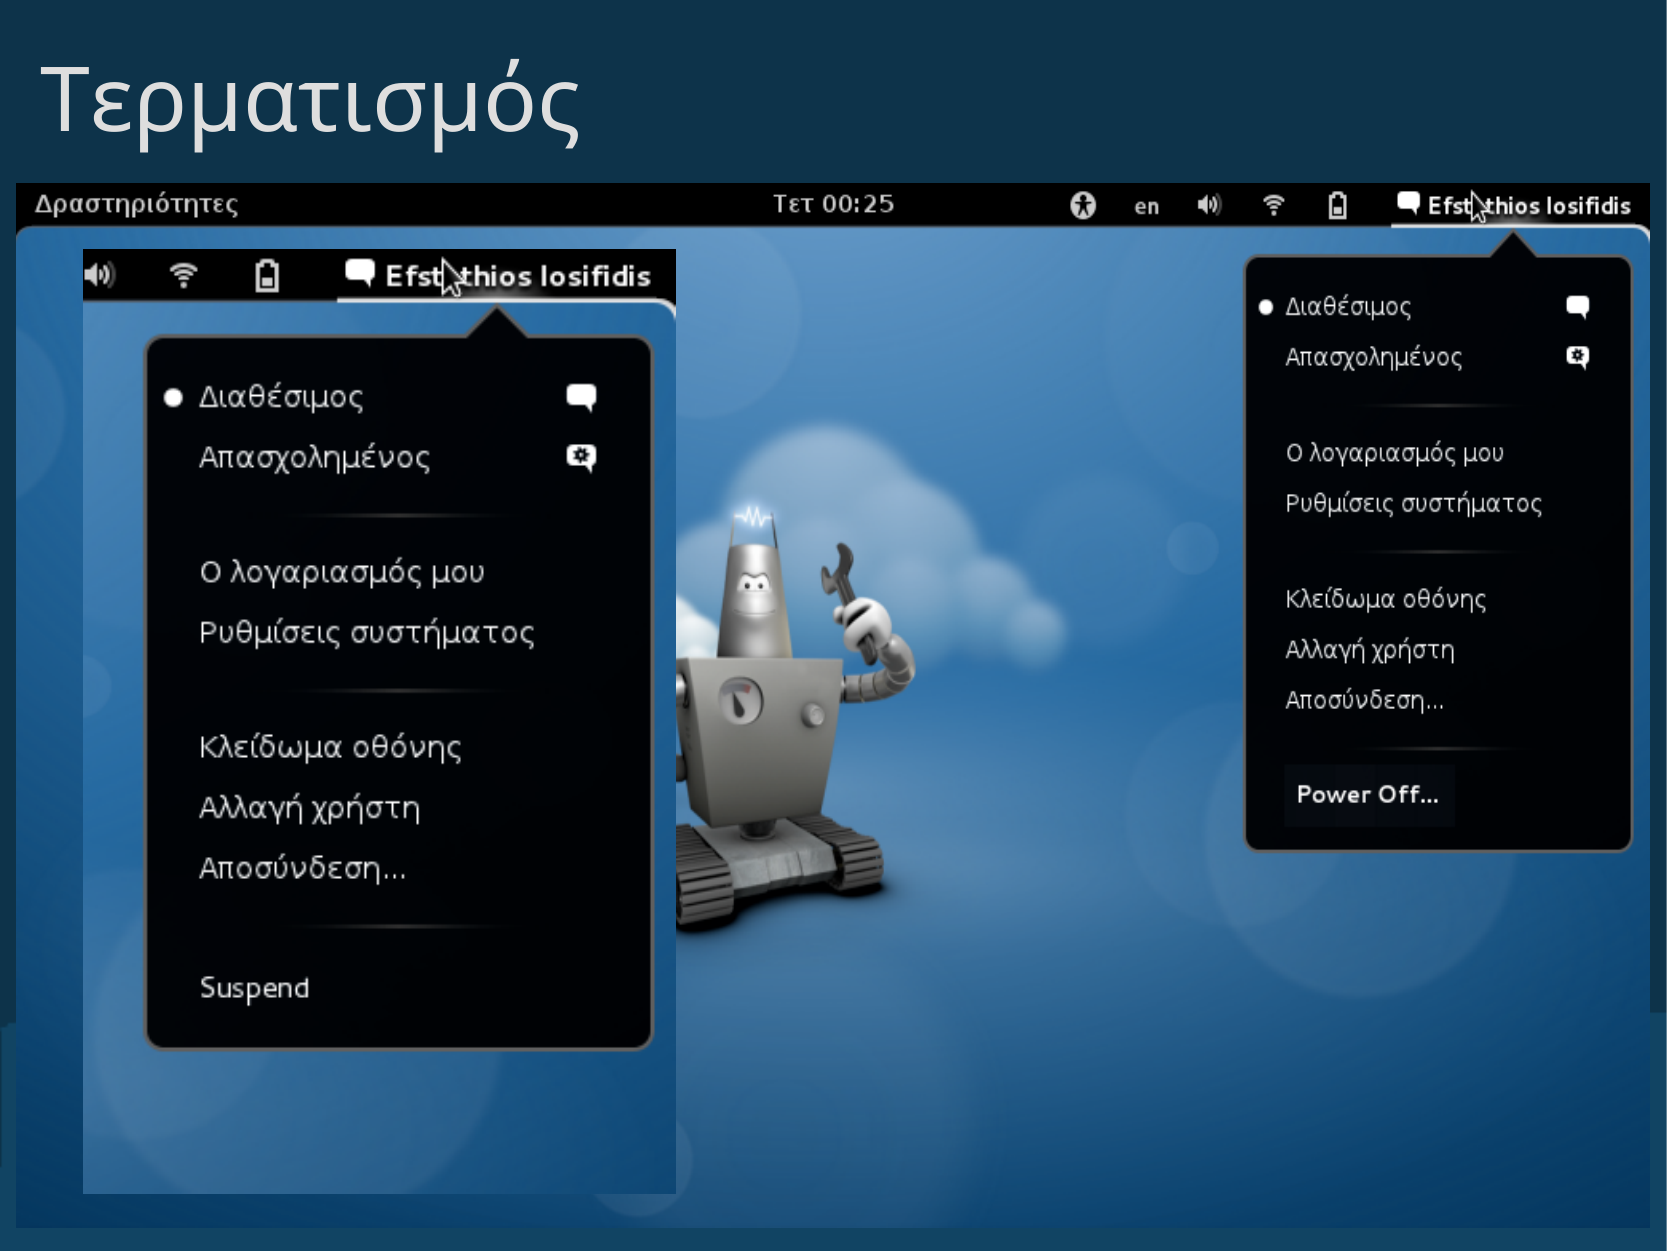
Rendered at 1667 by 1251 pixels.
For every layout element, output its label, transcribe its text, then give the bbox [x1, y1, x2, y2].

picture [0, 0, 1667, 1251]
title Τερματισμός [40, 50, 1627, 183]
